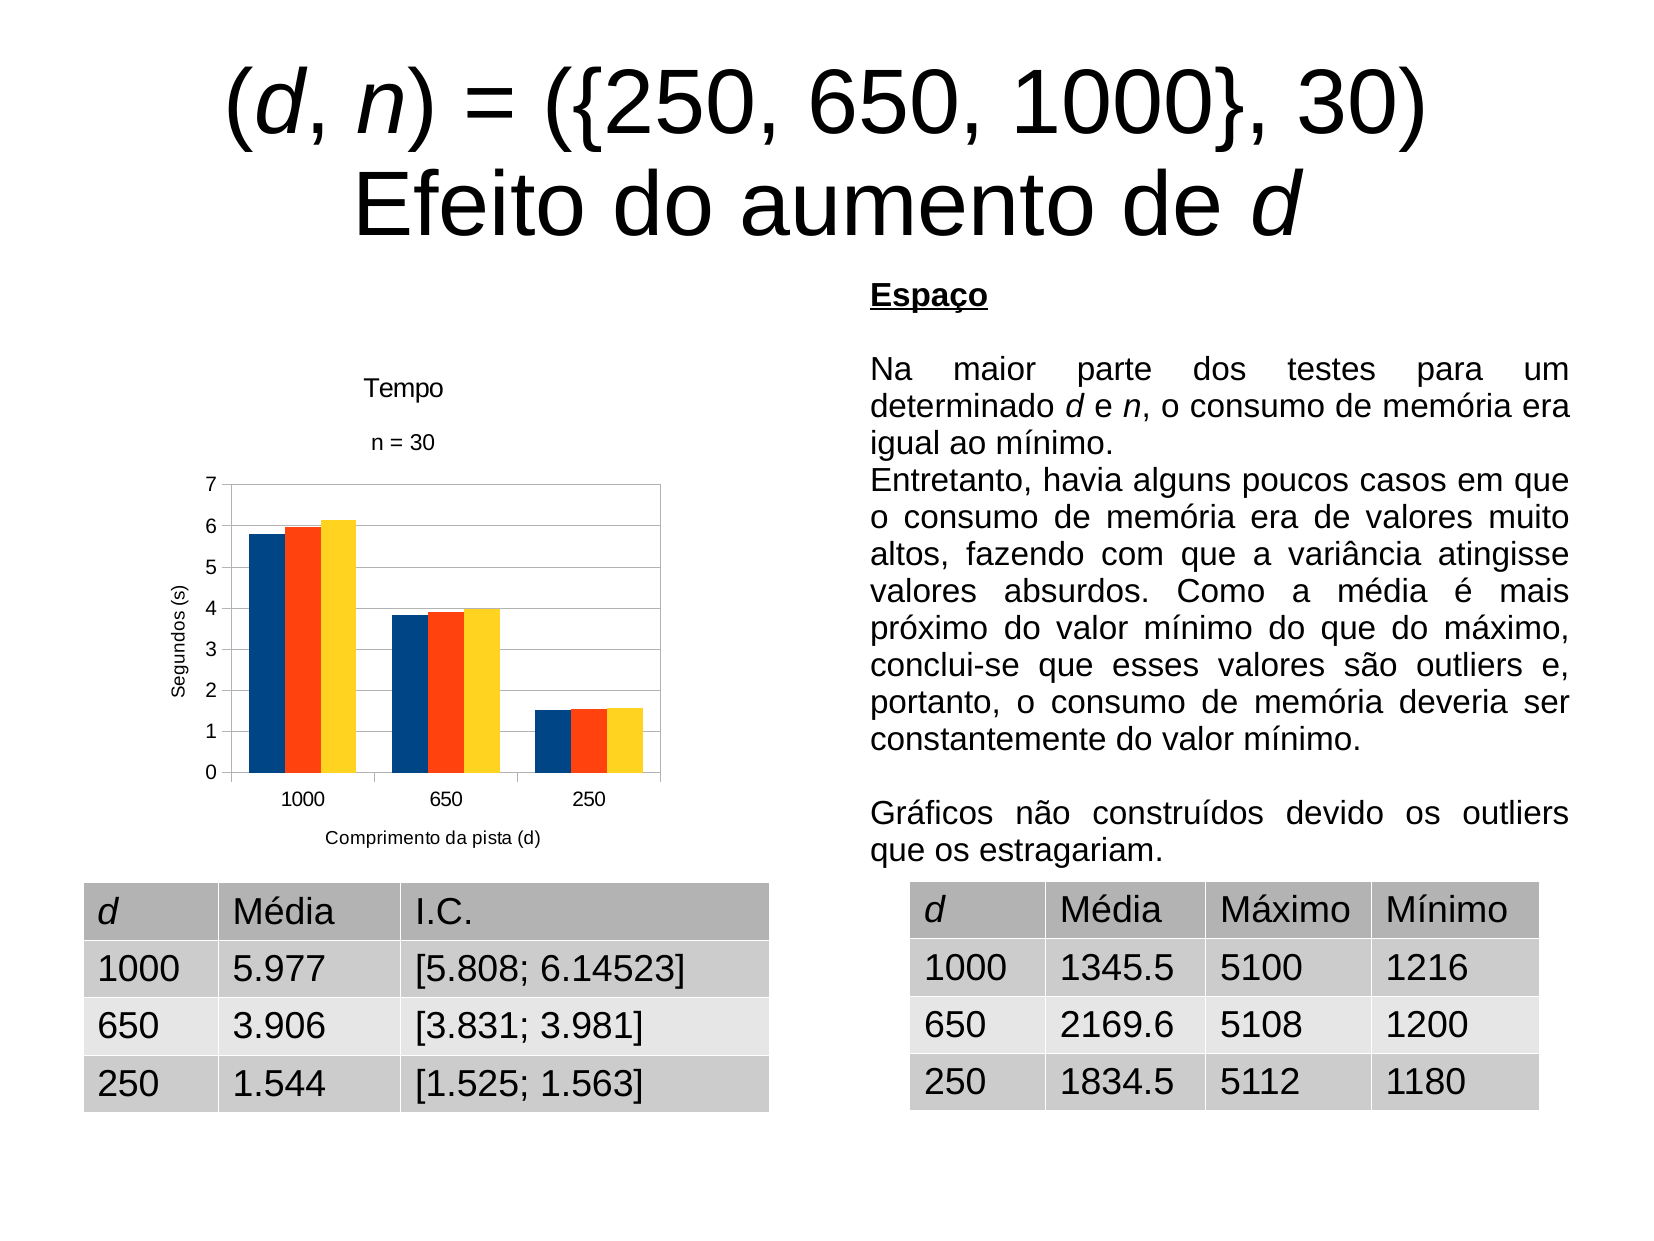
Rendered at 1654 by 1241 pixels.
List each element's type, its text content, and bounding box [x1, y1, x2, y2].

table_cell 1.544 [219, 1056, 400, 1112]
table_cell 250 [910, 1054, 1045, 1110]
table_cell 3.906 [219, 998, 400, 1055]
table_cell 5112 [1206, 1054, 1371, 1110]
table_cell 1216 [1372, 939, 1539, 996]
table_header d [910, 882, 1045, 938]
table_cell 1000 [84, 941, 218, 997]
table_cell 250 [84, 1056, 218, 1112]
table_cell [3.831; 3.981] [401, 998, 769, 1055]
table_header Média [1046, 882, 1205, 938]
table_cell 1345.5 [1046, 939, 1205, 996]
chart [135, 346, 672, 880]
text_box Espaço Na maior parte dos testes para um determinado d e n, o consumo de memória era igual ao mínimo. Entretanto, havia alguns poucos casos em que o consumo de memória era de valores muito altos, fazendo com que a variância atingisse valores absurdos. Como a média é mais próximo do valor mínimo do que do máximo, conclui-se que esses valores são outliers e, portanto, o consumo de memória deveria ser constantemente do valor mínimo. Gráficos não construídos devido os outliers que os estragariam. [870, 272, 1571, 873]
table_cell 2169.6 [1046, 997, 1205, 1053]
table_cell 1834.5 [1046, 1054, 1205, 1110]
table_header Máximo [1206, 882, 1371, 938]
table_header I.C. [401, 883, 769, 940]
table_cell [1.525; 1.563] [401, 1056, 769, 1112]
title (d, n) = ({250, 650, 1000}, 30) Efeito do aumento de d [82, 49, 1571, 257]
table_cell [5.808; 6.14523] [401, 941, 769, 997]
table_cell 650 [910, 997, 1045, 1053]
table_cell 5100 [1206, 939, 1371, 996]
table_header d [84, 883, 218, 940]
table_cell 5.977 [219, 941, 400, 997]
table_header Mínimo [1372, 882, 1539, 938]
table_header Média [219, 883, 400, 940]
table_cell 650 [84, 998, 218, 1055]
table_cell 1180 [1372, 1054, 1539, 1110]
table_cell 5108 [1206, 997, 1371, 1053]
table_cell 1000 [910, 939, 1045, 996]
table_cell 1200 [1372, 997, 1539, 1053]
